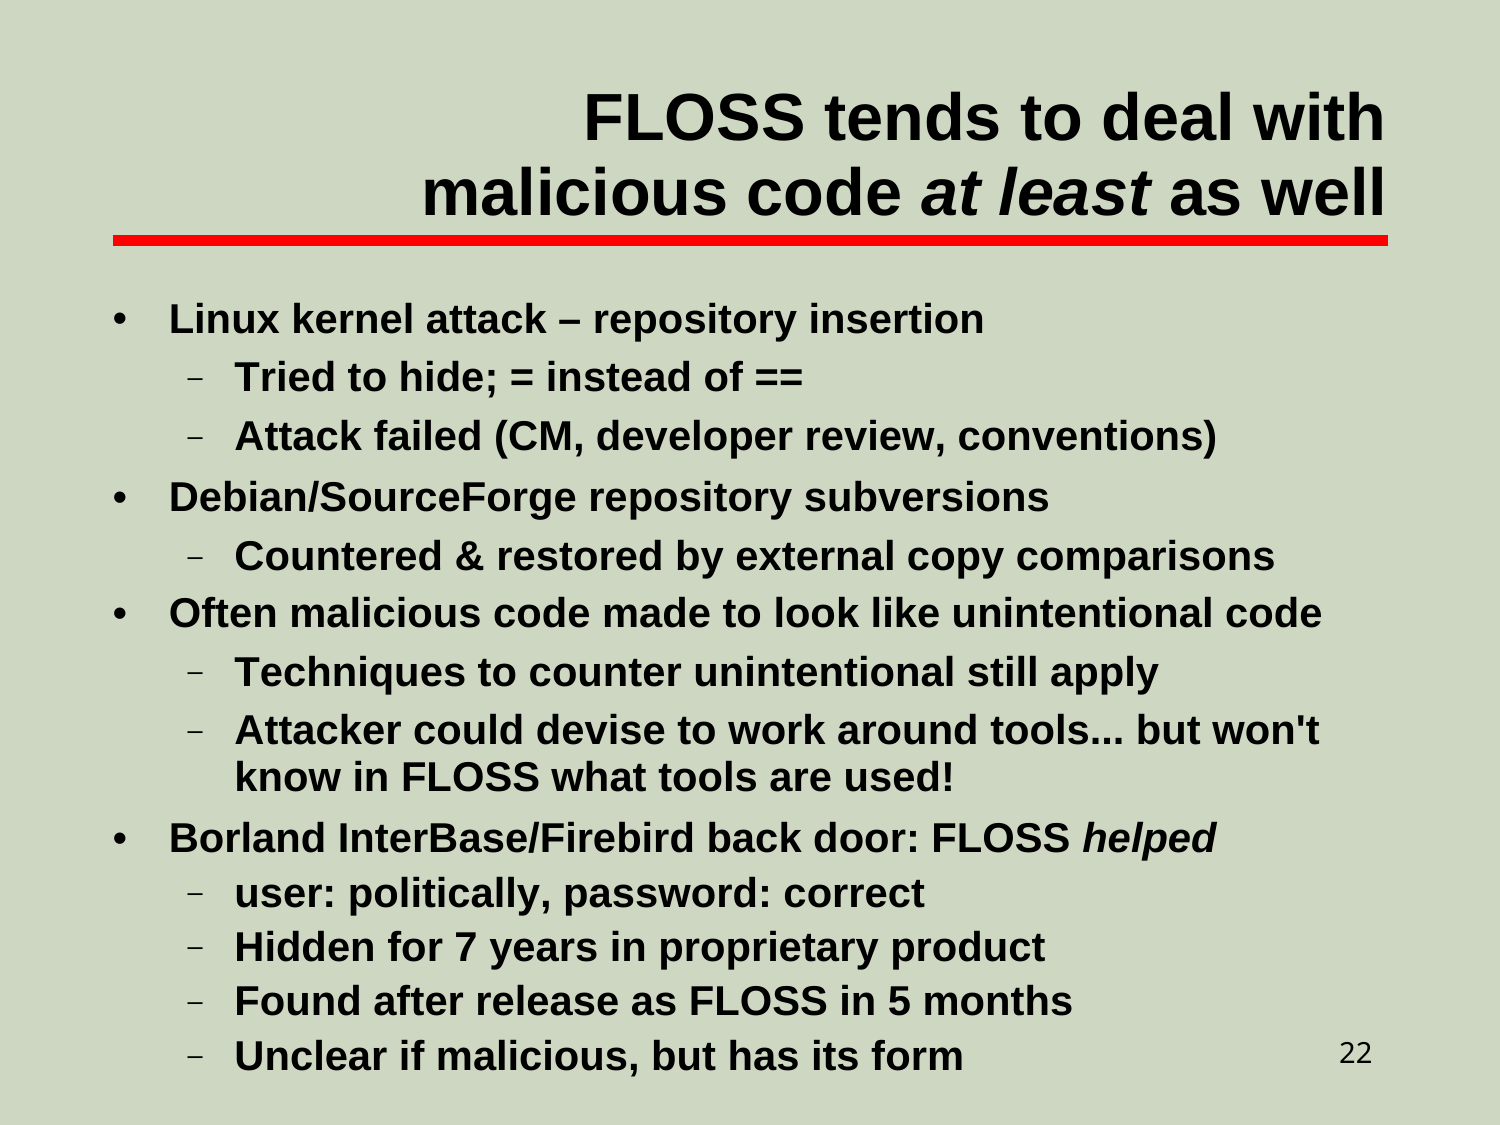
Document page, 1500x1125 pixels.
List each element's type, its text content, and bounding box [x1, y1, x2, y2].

list Linux kernel attack – repository insertion Tried to hide; = instead of == Attack failed (CM, developer review, conventions) Debian/SourceForge repository subversions Countered & restored by external copy comparisons Often malicious code made to look like unintentional code Techniques to counter unintentional still apply Attacker could devise to work around tools... but won't know in FLOSS what tools are used! Borland InterBase/Firebird back door: FLOSS helped user: politically, password: correct Hidden for 7 years in proprietary product Found after release as FLOSS in 5 months Unclear if malicious, but has its form [112, 299, 1388, 1111]
title FLOSS tends to deal with malicious code at least as well [337, 79, 1388, 230]
